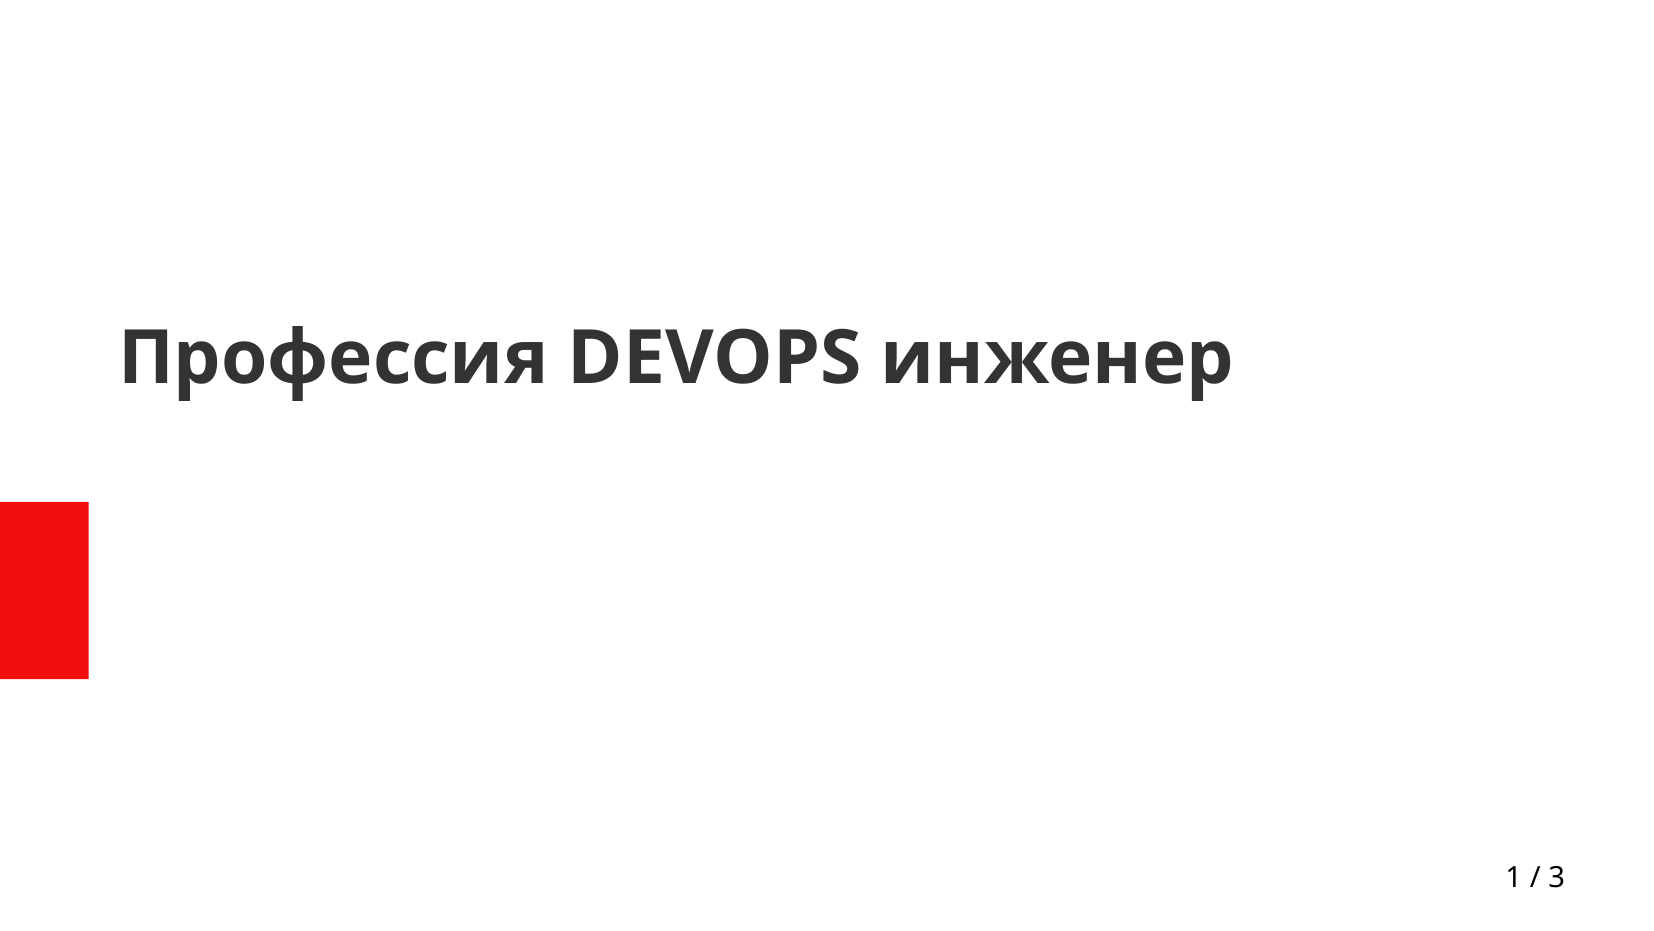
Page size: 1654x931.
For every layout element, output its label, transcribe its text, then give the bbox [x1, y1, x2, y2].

title Профессия DEVOPS инженер [118, 265, 1536, 443]
